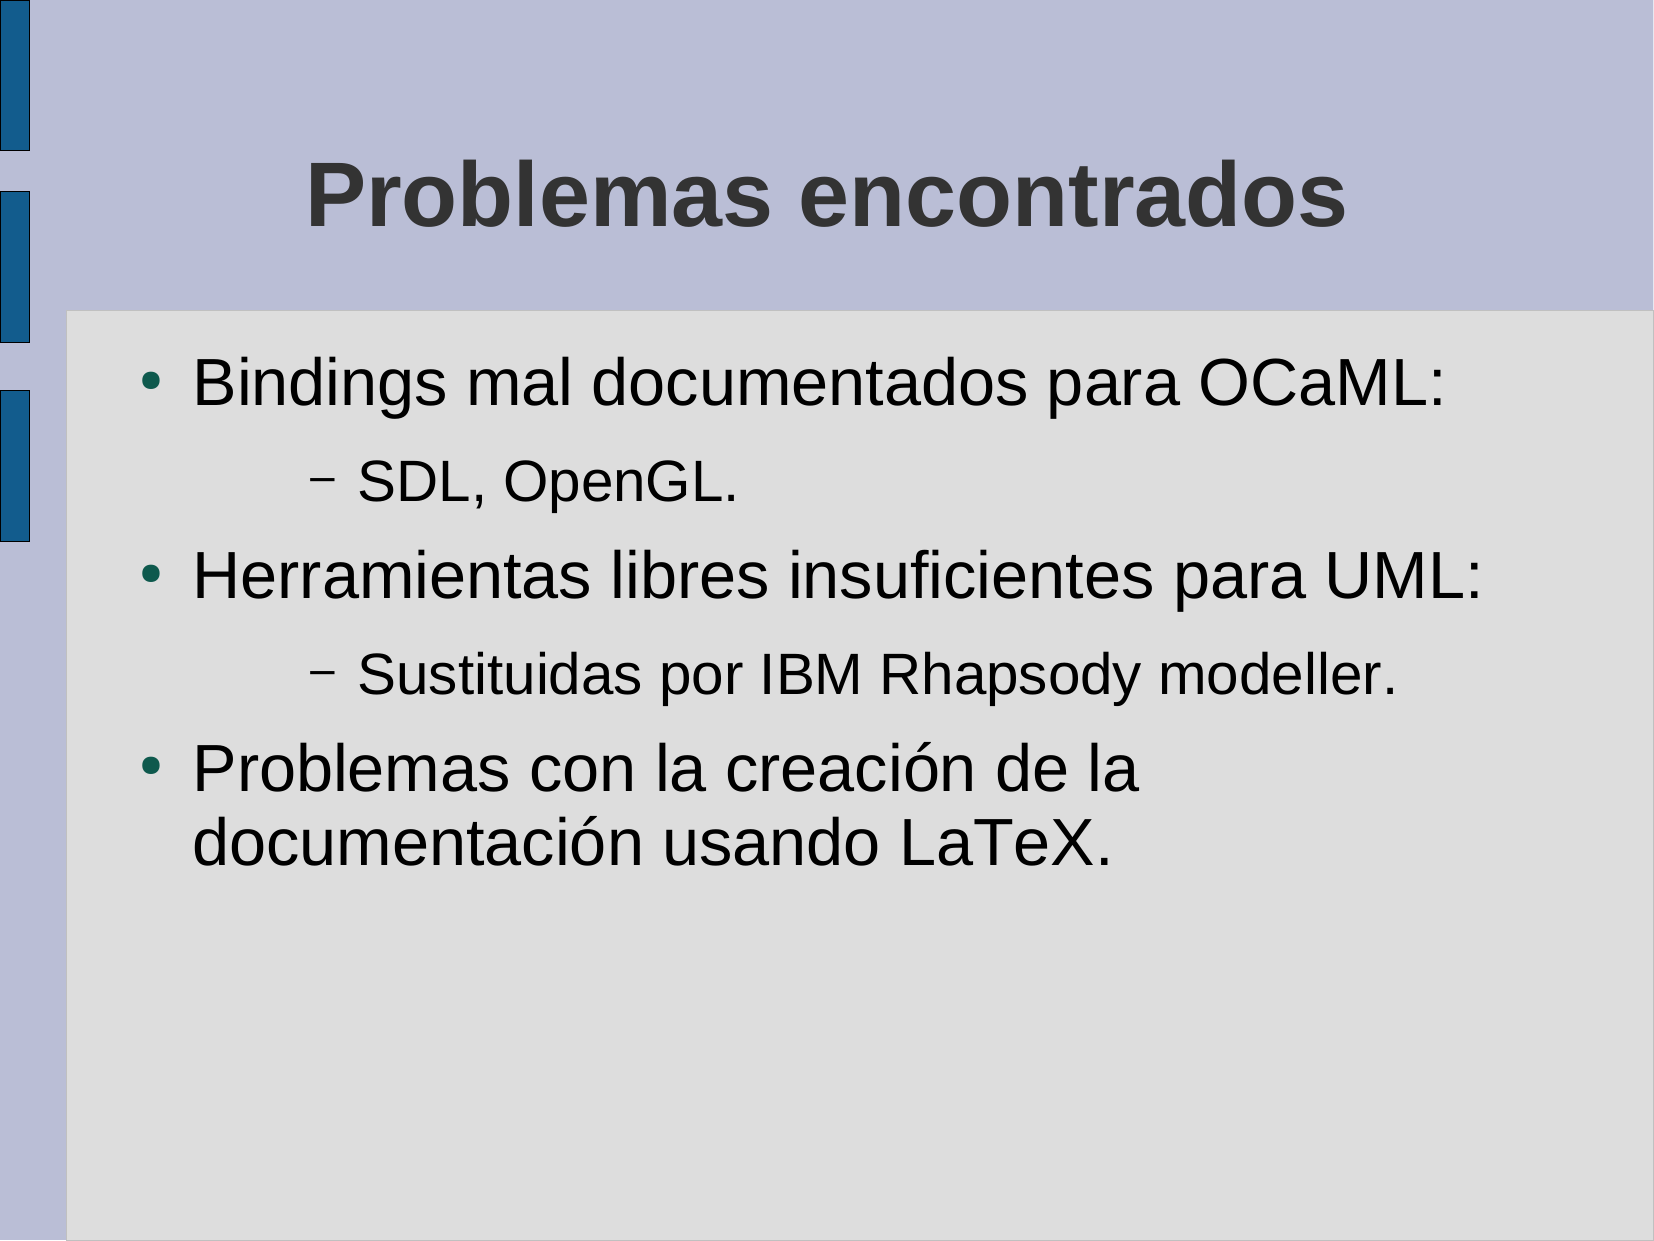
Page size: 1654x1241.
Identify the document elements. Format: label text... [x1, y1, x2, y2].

title Problemas encontrados [121, 91, 1534, 299]
list Bindings mal documentados para OCaML: SDL, OpenGL. Herramientas libres insuficientes para UML: Sustituidas por IBM Rhapsody modeller. Problemas con la creación de la documentación usando LaTeX. [121, 344, 1534, 1127]
